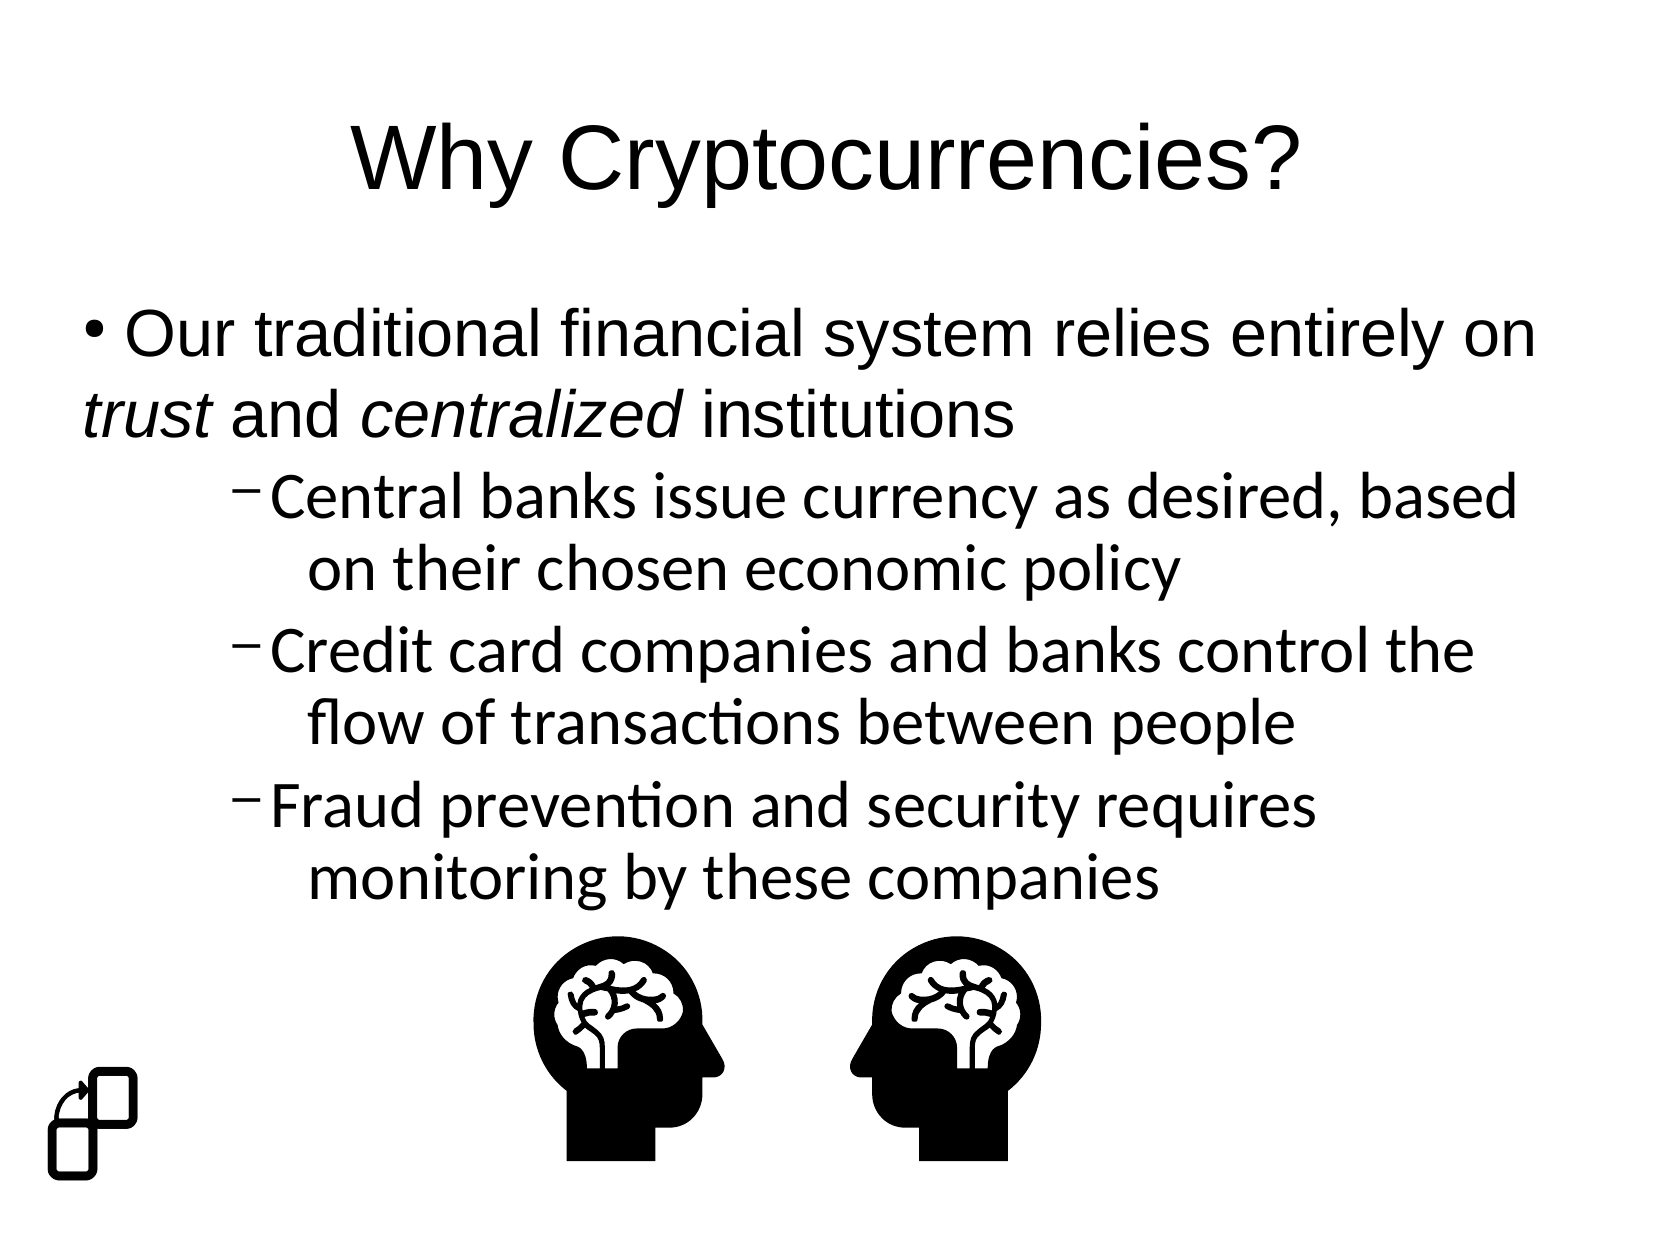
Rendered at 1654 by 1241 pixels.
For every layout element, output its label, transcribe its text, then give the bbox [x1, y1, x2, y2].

picture [809, 912, 1082, 1186]
title Why Cryptocurrencies? [82, 97, 1571, 209]
picture [30, 1062, 153, 1186]
picture [492, 912, 766, 1186]
list Our traditional financial system relies entirely on trust and centralized institutions Central banks issue currency as desired, based on their chosen economic policy Credit card companies and banks control the flow of transactions between people Fraud prevention and security requires monitoring by these companies [82, 290, 1571, 1010]
